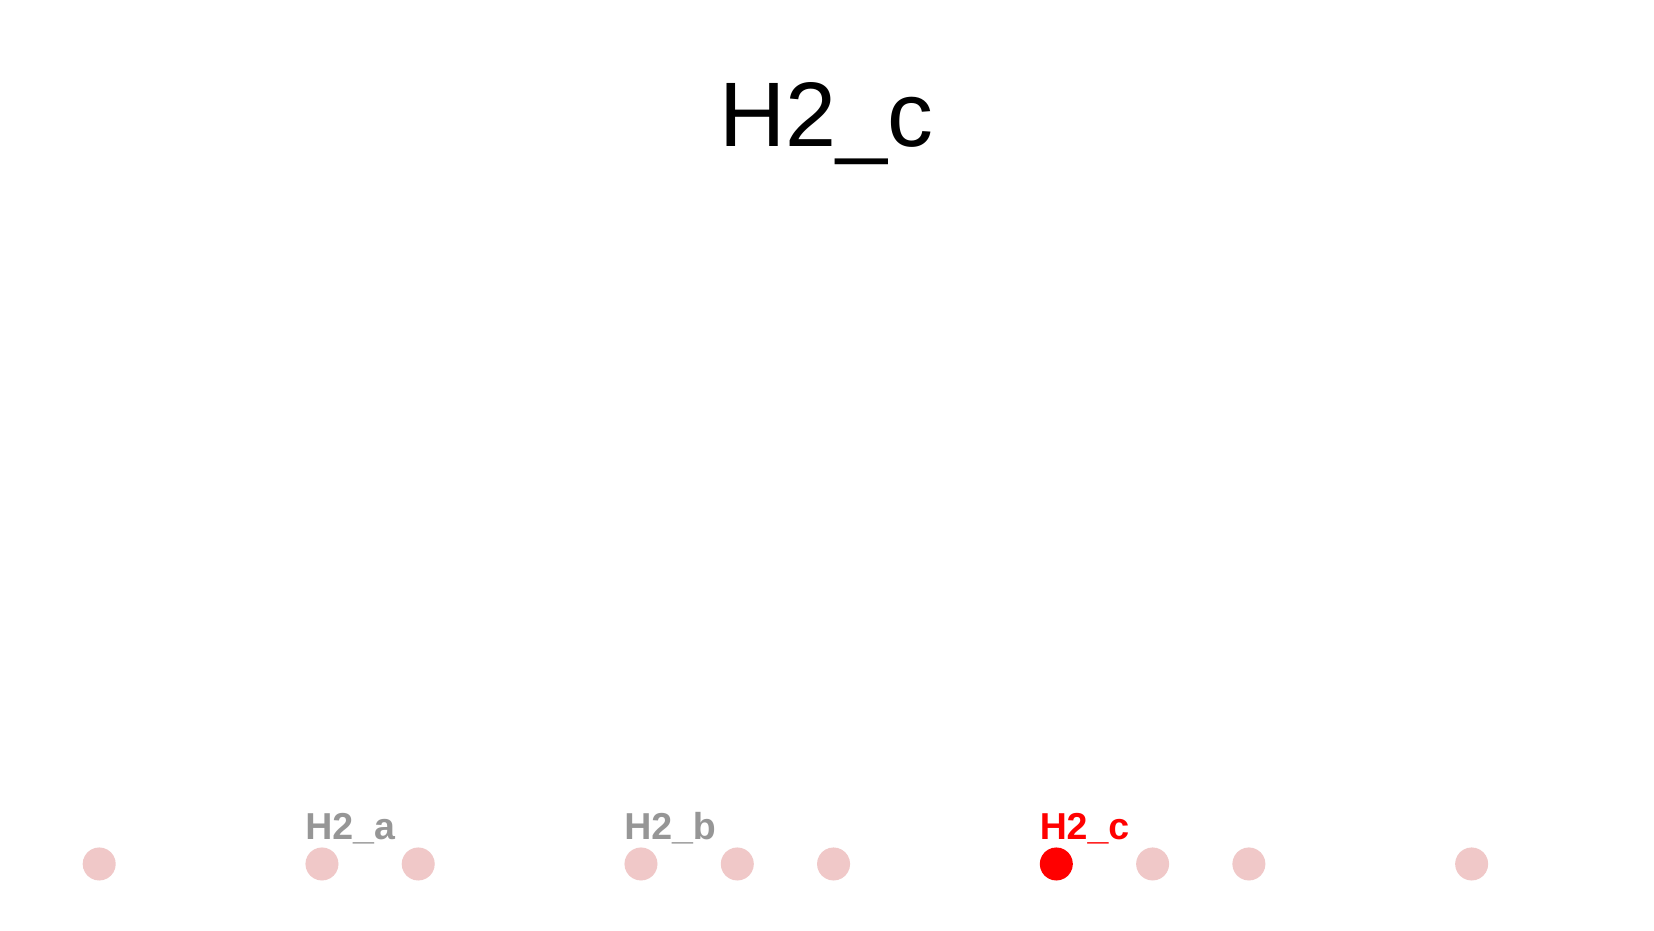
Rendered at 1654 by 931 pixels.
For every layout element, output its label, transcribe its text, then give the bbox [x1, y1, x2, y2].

text_box [720, 847, 754, 881]
text_box [1136, 847, 1170, 881]
title H2_c [82, 37, 1571, 193]
text_box [1455, 847, 1489, 881]
text_box [817, 847, 851, 881]
text_box [1232, 847, 1266, 881]
text_box H2_a [305, 797, 624, 848]
text_box H2_b [624, 797, 956, 848]
text_box H2_c [1039, 797, 1371, 848]
text_box [1039, 848, 1073, 881]
text_box [401, 847, 435, 881]
text_box [82, 847, 116, 881]
text_box [305, 848, 339, 881]
text_box [624, 848, 658, 881]
